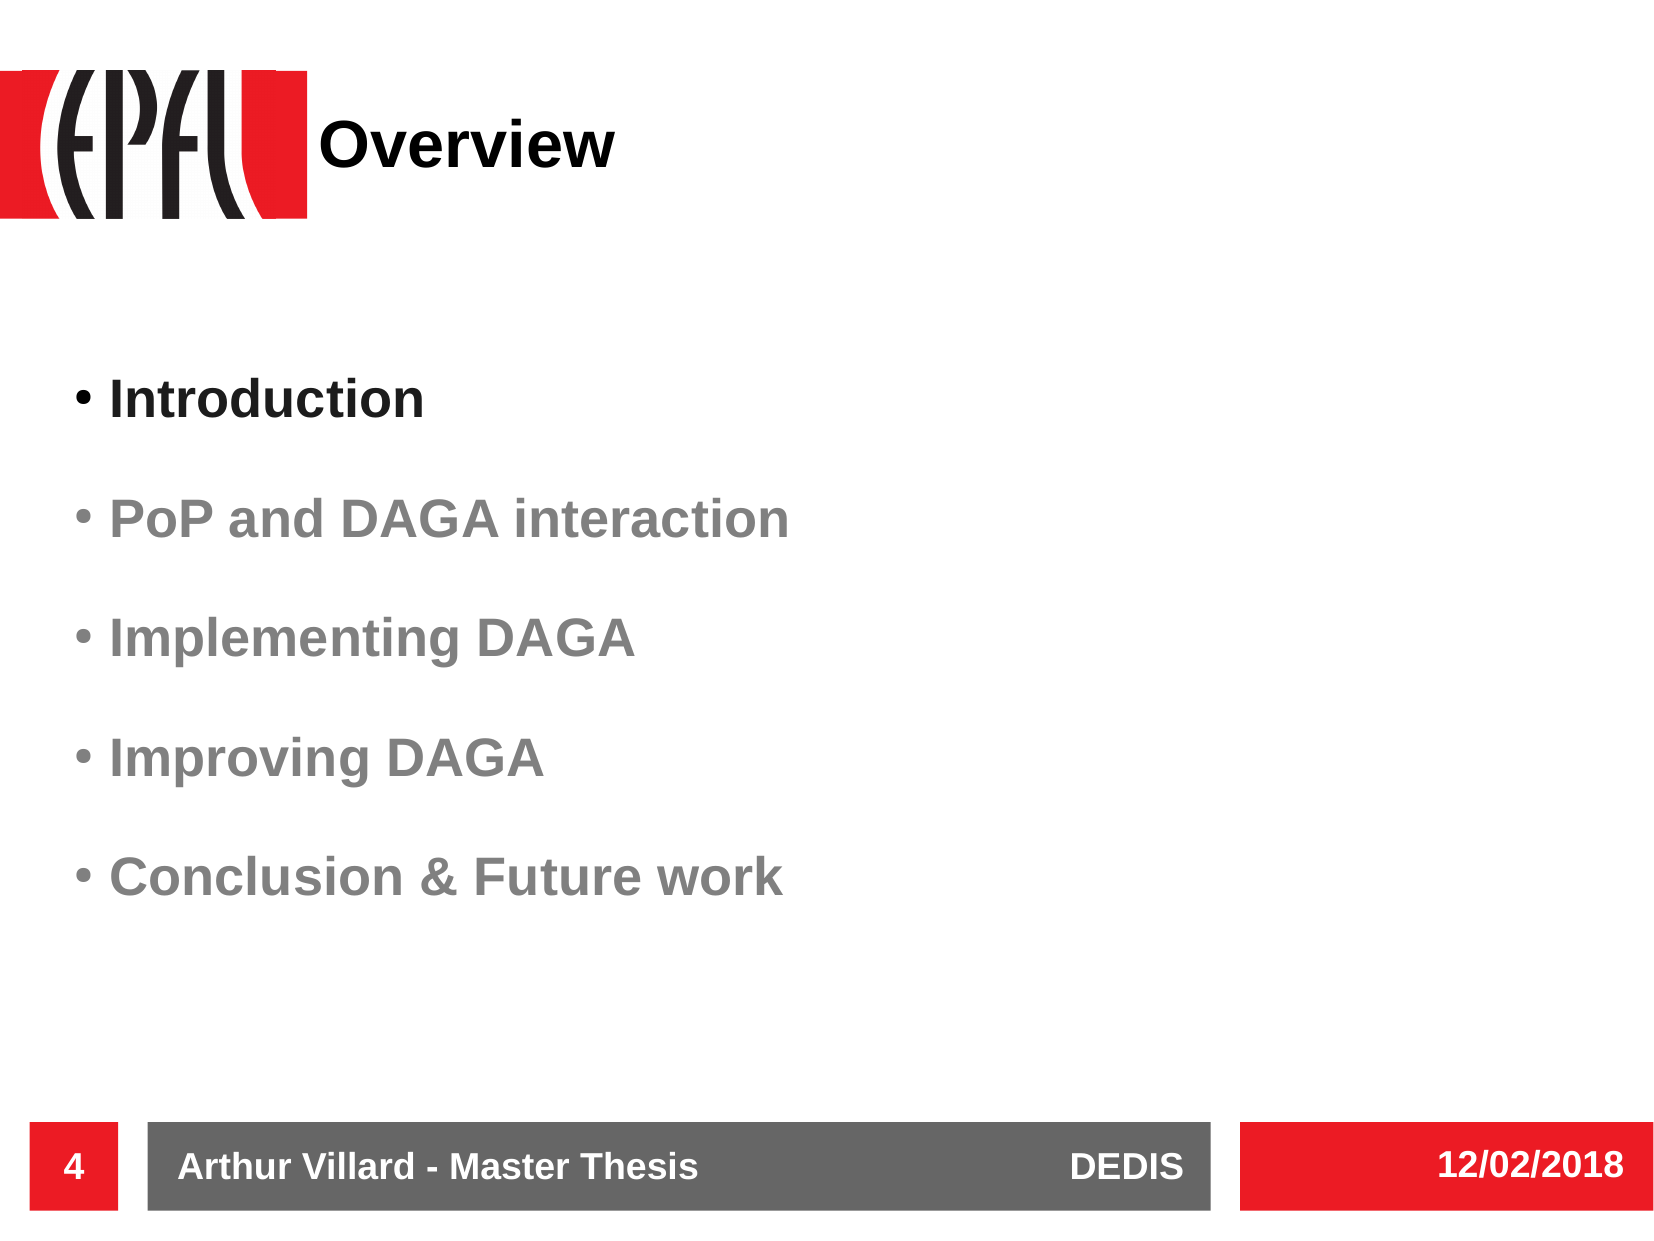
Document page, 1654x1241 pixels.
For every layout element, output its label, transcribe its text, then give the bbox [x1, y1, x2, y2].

picture [22, 70, 276, 219]
list Introduction PoP and DAGA interaction Implementing DAGA Improving DAGA Conclusion & Future work [73, 227, 1580, 1049]
title Overview [318, 70, 1565, 219]
